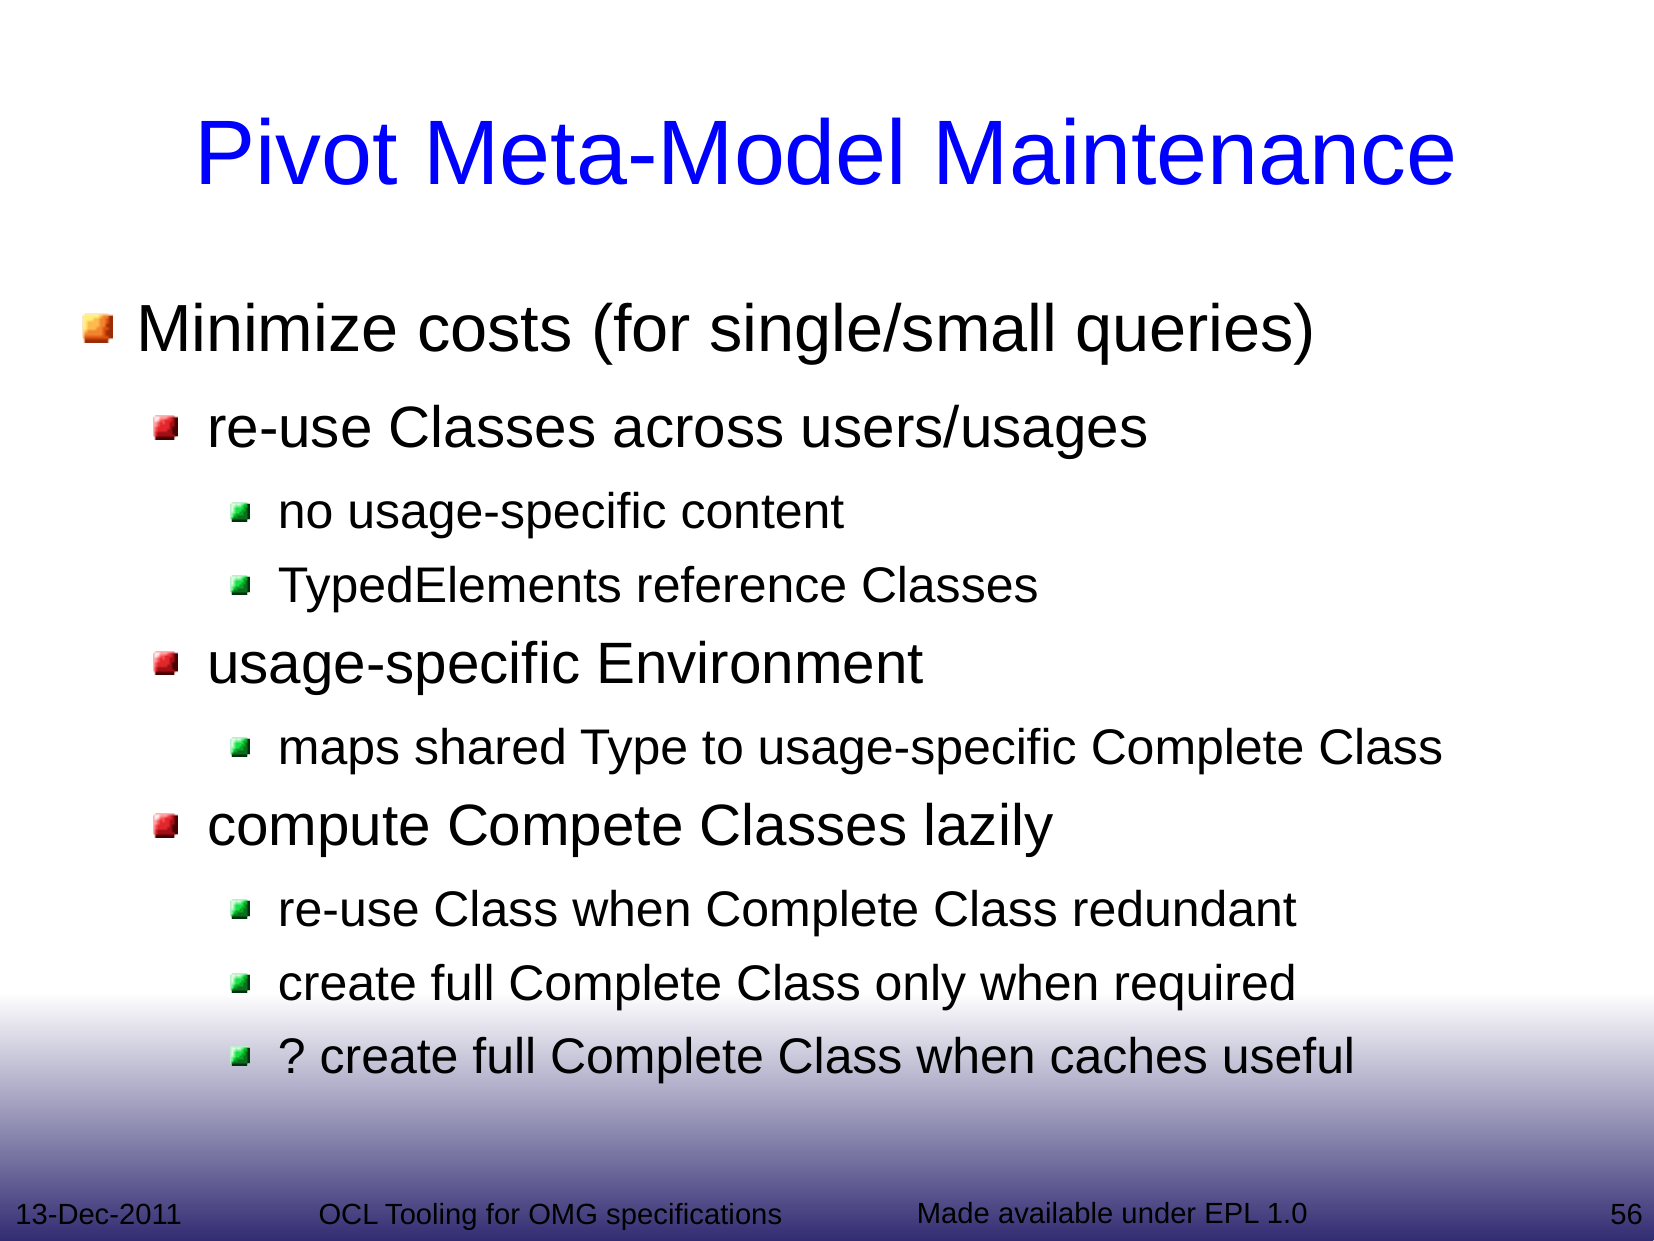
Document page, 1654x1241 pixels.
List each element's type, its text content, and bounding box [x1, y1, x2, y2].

title Pivot Meta-Model Maintenance [82, 49, 1571, 257]
list Minimize costs (for single/small queries) re-use Classes across users/usages no usage-specific content TypedElements reference Classes usage-specific Environment maps shared Type to usage-specific Complete Class compute Compete Classes lazily re-use Class when Complete Class redundant create full Complete Class only when required ? create full Complete Class when caches useful [65, 290, 1554, 1110]
